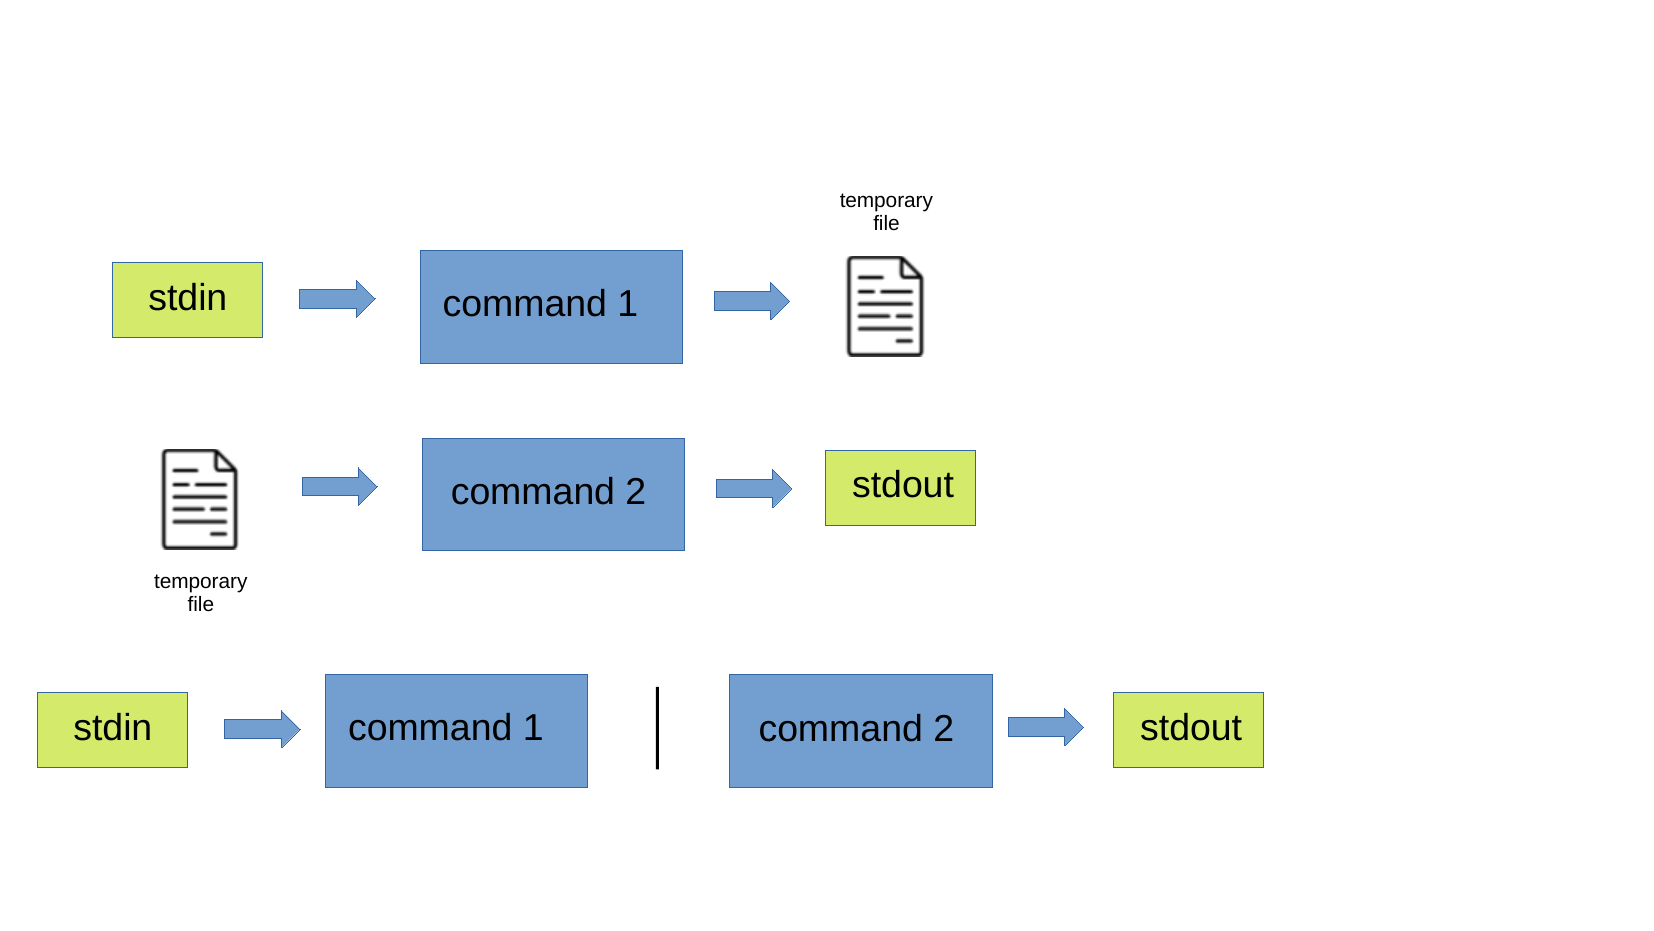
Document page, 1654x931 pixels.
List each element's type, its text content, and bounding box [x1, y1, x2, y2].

text_box [302, 467, 378, 506]
text_box temporary file [825, 181, 949, 243]
picture [835, 256, 936, 357]
text_box command 2 [436, 463, 701, 563]
text_box [37, 692, 188, 768]
text_box command 2 [743, 700, 1009, 800]
text_box [825, 450, 976, 526]
text_box command 1 [333, 699, 596, 799]
text_box [1113, 692, 1264, 768]
text_box temporary file [139, 562, 263, 624]
text_box [655, 686, 659, 770]
text_box [716, 469, 792, 508]
text_box stdout [837, 456, 970, 514]
text_box stdin [133, 268, 243, 326]
text_box [714, 282, 790, 320]
text_box [224, 710, 301, 748]
text_box [112, 262, 263, 338]
picture [150, 449, 250, 550]
text_box stdout [1125, 699, 1258, 756]
text_box [299, 280, 376, 318]
text_box [1008, 708, 1084, 746]
text_box [729, 674, 993, 788]
text_box [422, 438, 685, 551]
text_box command 1 [428, 274, 691, 374]
text_box [325, 674, 588, 788]
text_box [420, 250, 683, 364]
text_box stdin [58, 699, 168, 756]
